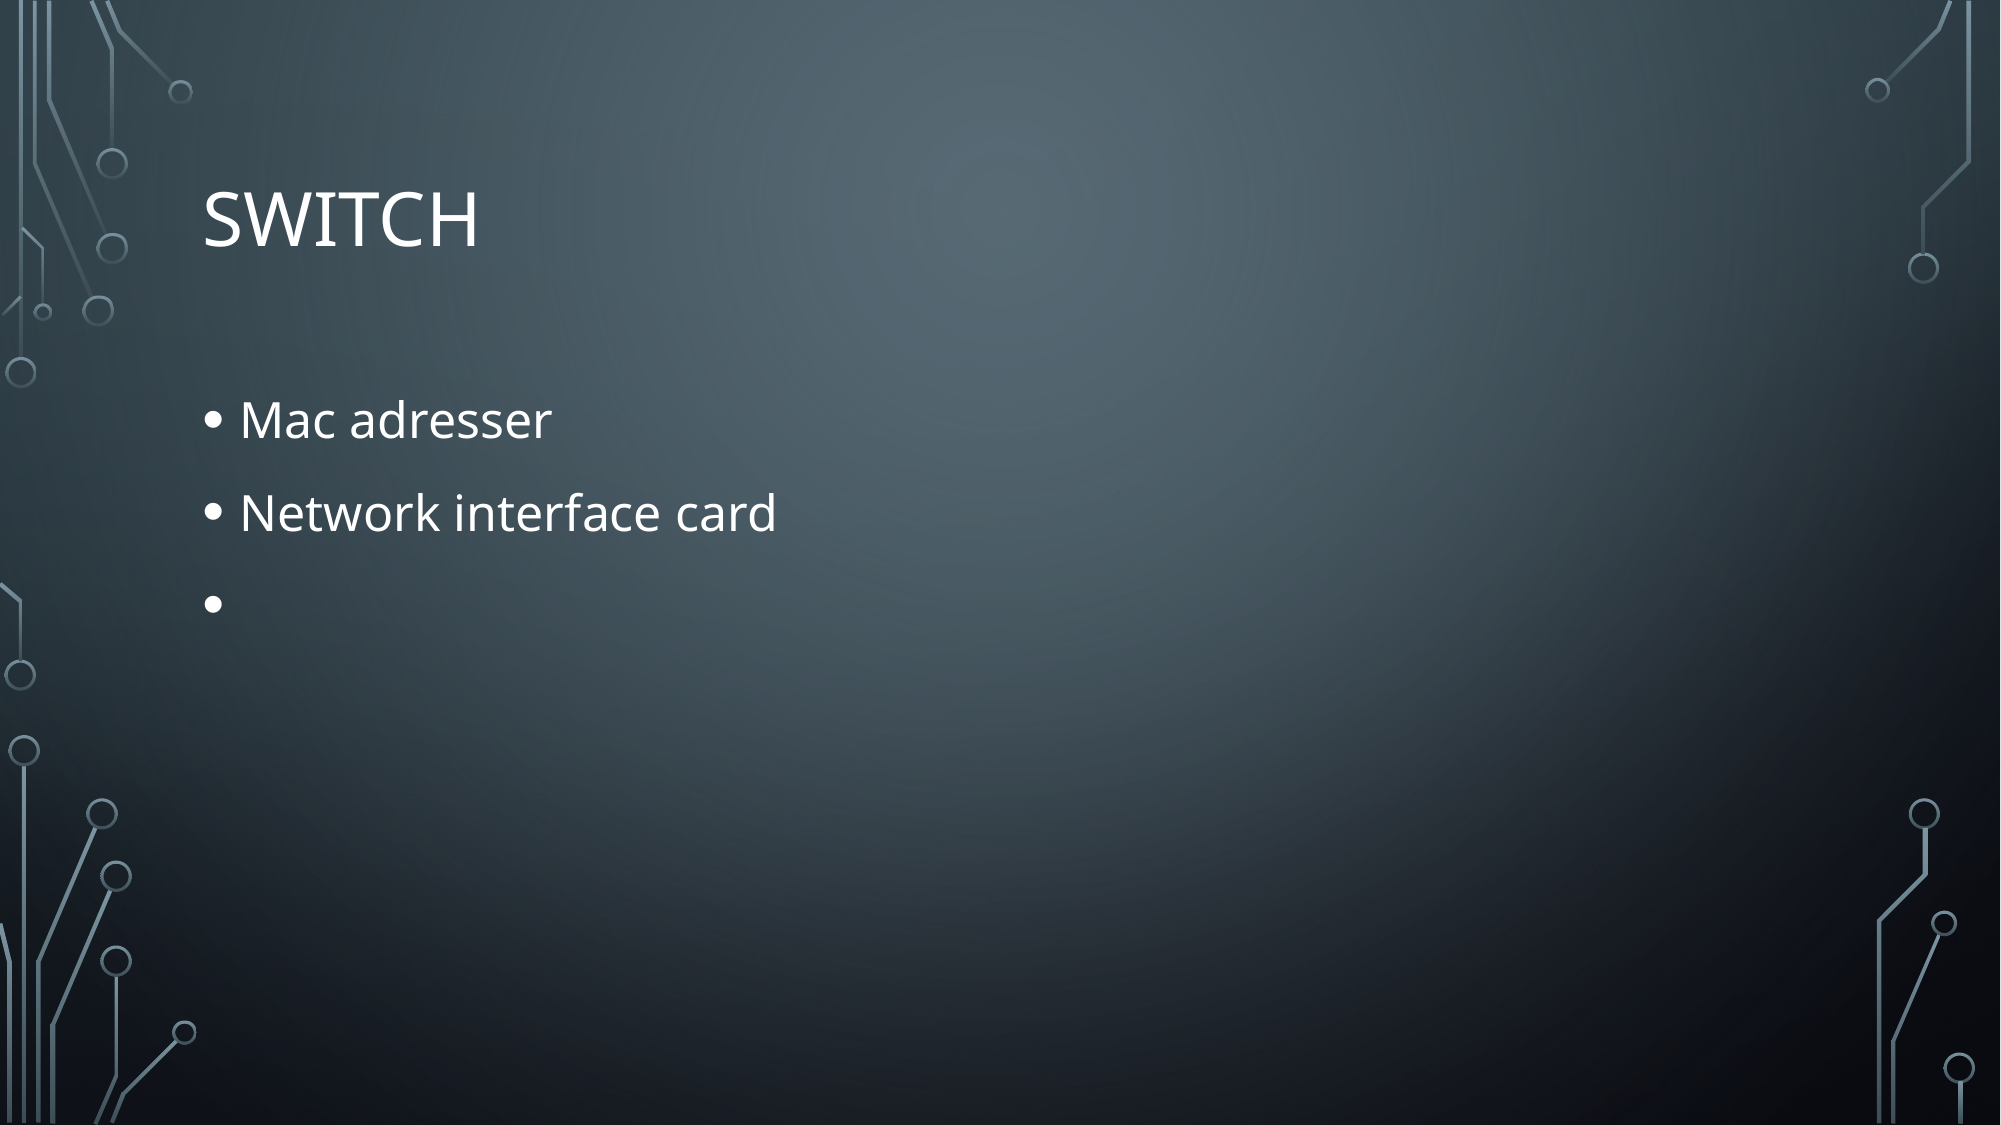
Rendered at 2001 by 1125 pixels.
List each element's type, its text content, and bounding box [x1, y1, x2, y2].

title Switch [187, 101, 1813, 344]
list Mac adresser Network interface card [187, 369, 1813, 951]
